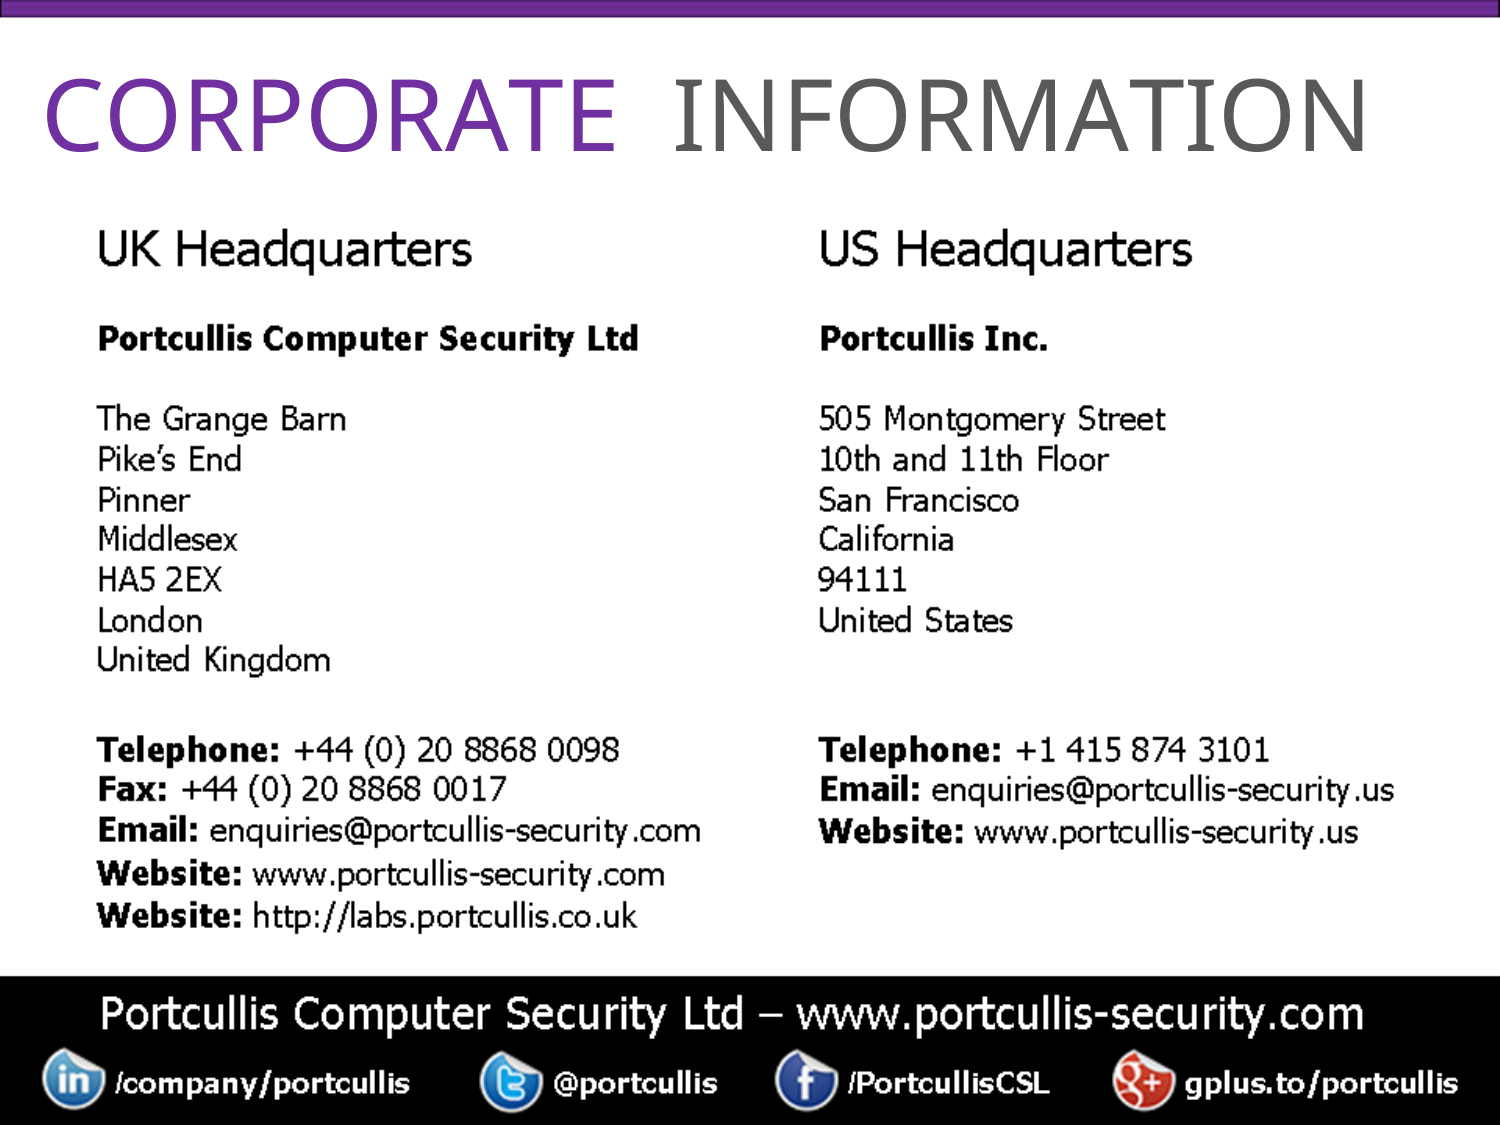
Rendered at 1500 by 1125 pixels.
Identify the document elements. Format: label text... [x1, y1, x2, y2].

title CORPORATE INFORMATION [41, 31, 1439, 209]
picture [0, 0, 1500, 1125]
